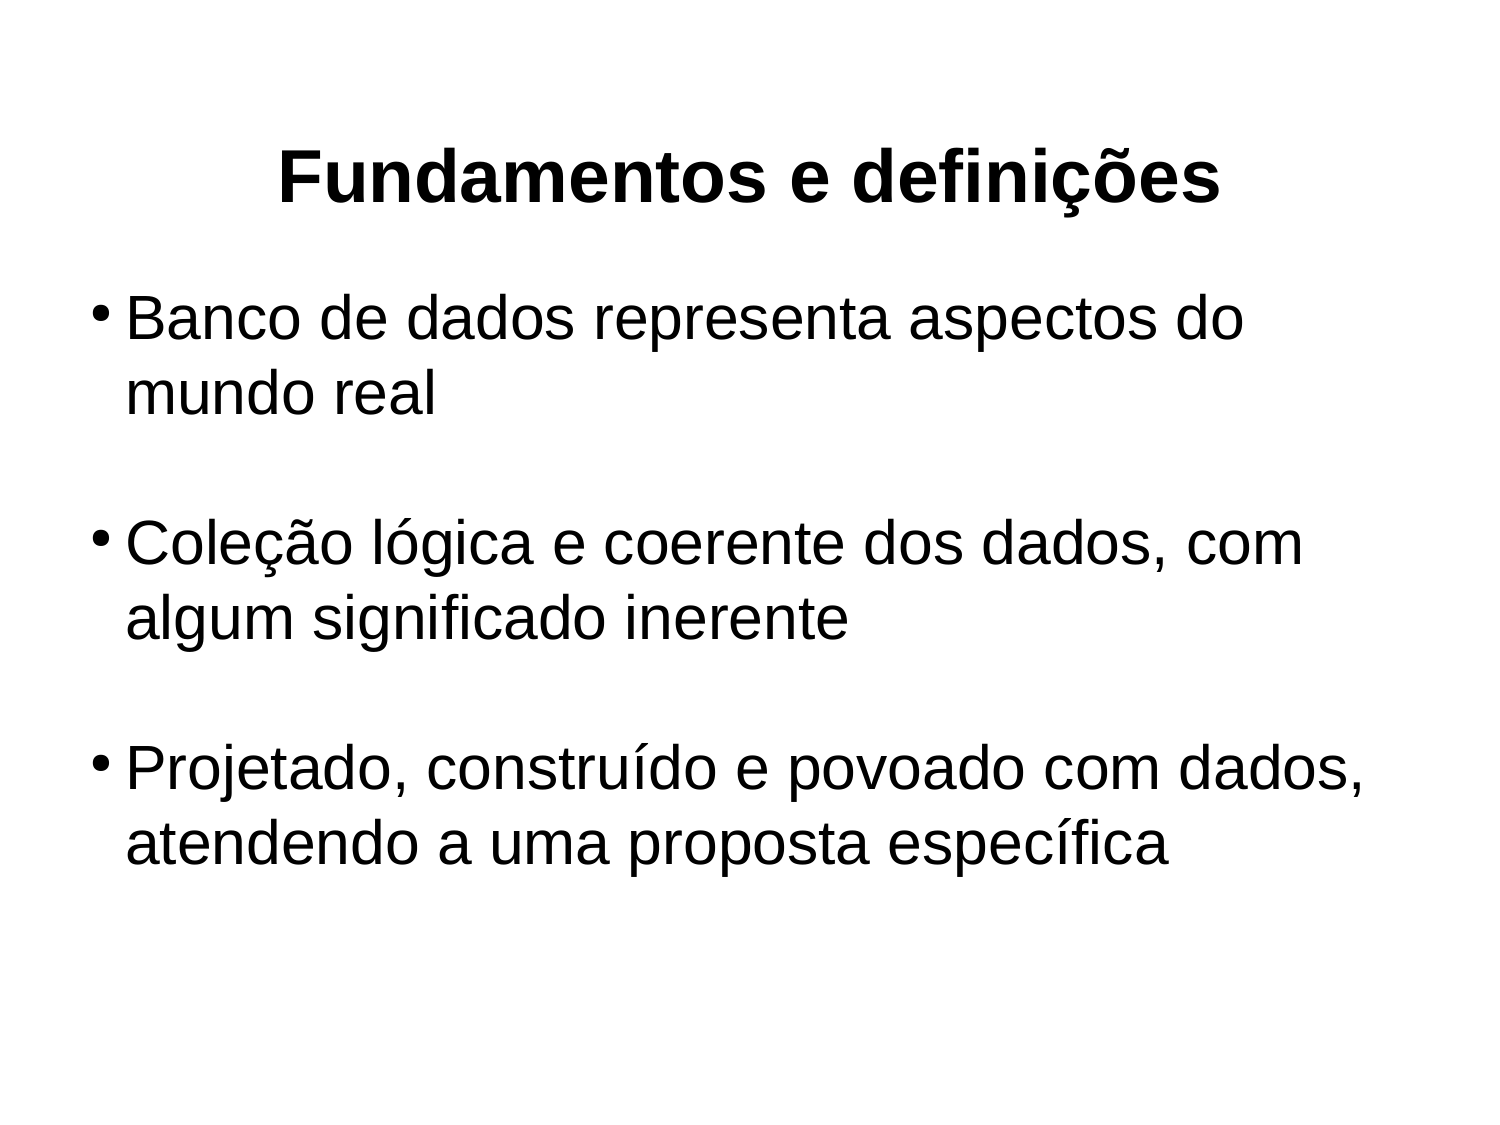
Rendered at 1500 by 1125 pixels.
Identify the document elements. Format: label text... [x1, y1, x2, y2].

text_box Banco de dados representa aspectos do mundo real Coleção lógica e coerente dos dados, com algum significado inerente Projetado, construído e povoado com dados, atendendo a uma proposta específica [75, 262, 1425, 1078]
text_box Fundamentos e definições [75, 45, 1425, 233]
